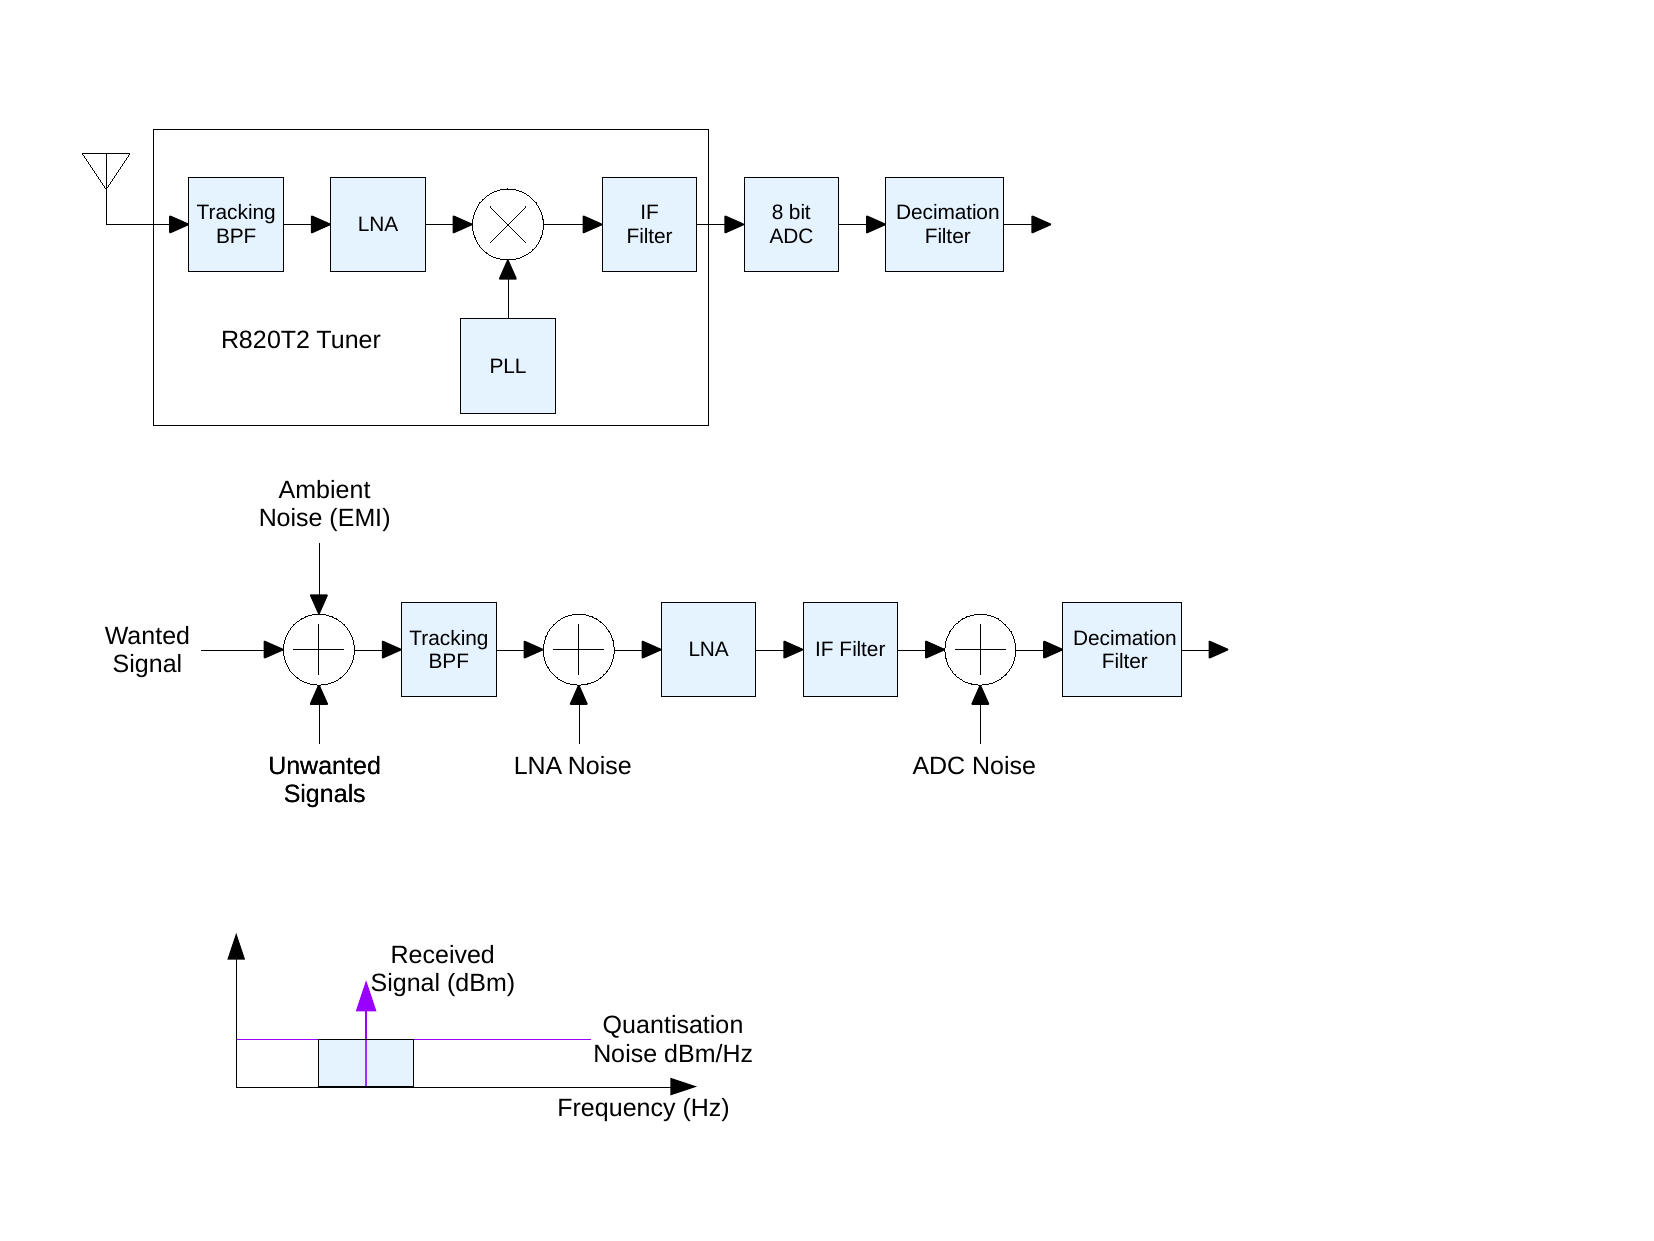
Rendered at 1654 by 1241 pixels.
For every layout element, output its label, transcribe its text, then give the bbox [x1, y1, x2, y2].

text_box Tracking BPF [401, 602, 497, 697]
text_box Decimation Filter [1062, 602, 1182, 697]
text_box [318, 1039, 414, 1087]
text_box Unwanted Signals [224, 744, 426, 843]
text_box 8 bit ADC [744, 177, 839, 272]
text_box LNA [330, 177, 426, 272]
text_box Quantisation Noise dBm/Hz [566, 1003, 780, 1103]
text_box ADC Noise [874, 744, 1075, 843]
text_box Ambient Noise (EMI) [224, 468, 426, 567]
text_box R820T2 Tuner [177, 318, 426, 402]
text_box LNA Noise [472, 744, 674, 843]
text_box Received Signal (dBm) [342, 933, 544, 1032]
text_box Decimation Filter [885, 177, 1004, 272]
text_box Wanted Signal [47, 614, 249, 713]
text_box [543, 614, 615, 686]
text_box PLL [460, 318, 556, 414]
text_box IF Filter [803, 602, 898, 697]
text_box Tracking BPF [188, 177, 284, 272]
text_box [944, 614, 1016, 686]
text_box [283, 614, 355, 686]
text_box IF Filter [602, 177, 697, 272]
text_box LNA [661, 602, 756, 697]
text_box [472, 188, 544, 260]
text_box Frequency (Hz) [519, 1086, 768, 1170]
